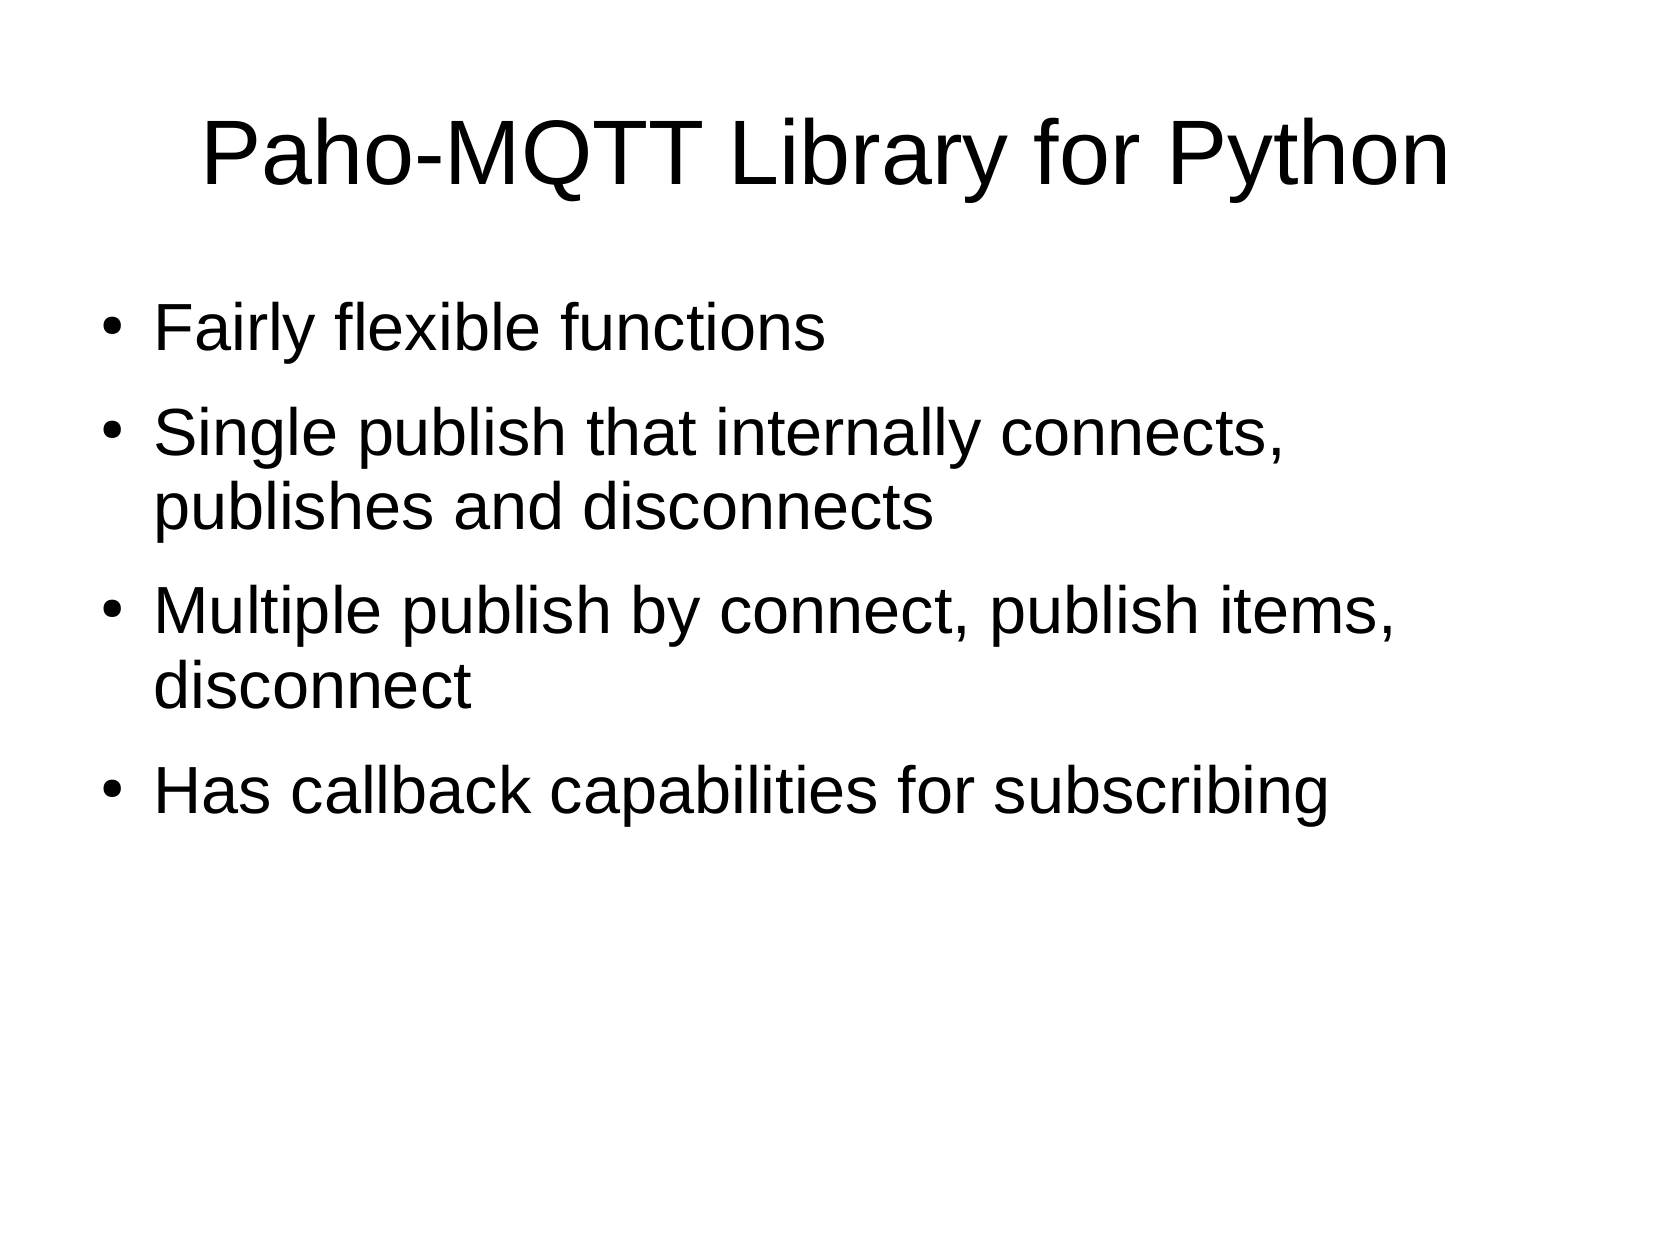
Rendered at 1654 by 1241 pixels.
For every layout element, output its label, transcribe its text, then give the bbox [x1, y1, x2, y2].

list Fairly flexible functions Single publish that internally connects, publishes and disconnects Multiple publish by connect, publish items, disconnect Has callback capabilities for subscribing [82, 290, 1571, 1010]
title Paho-MQTT Library for Python [82, 49, 1571, 257]
